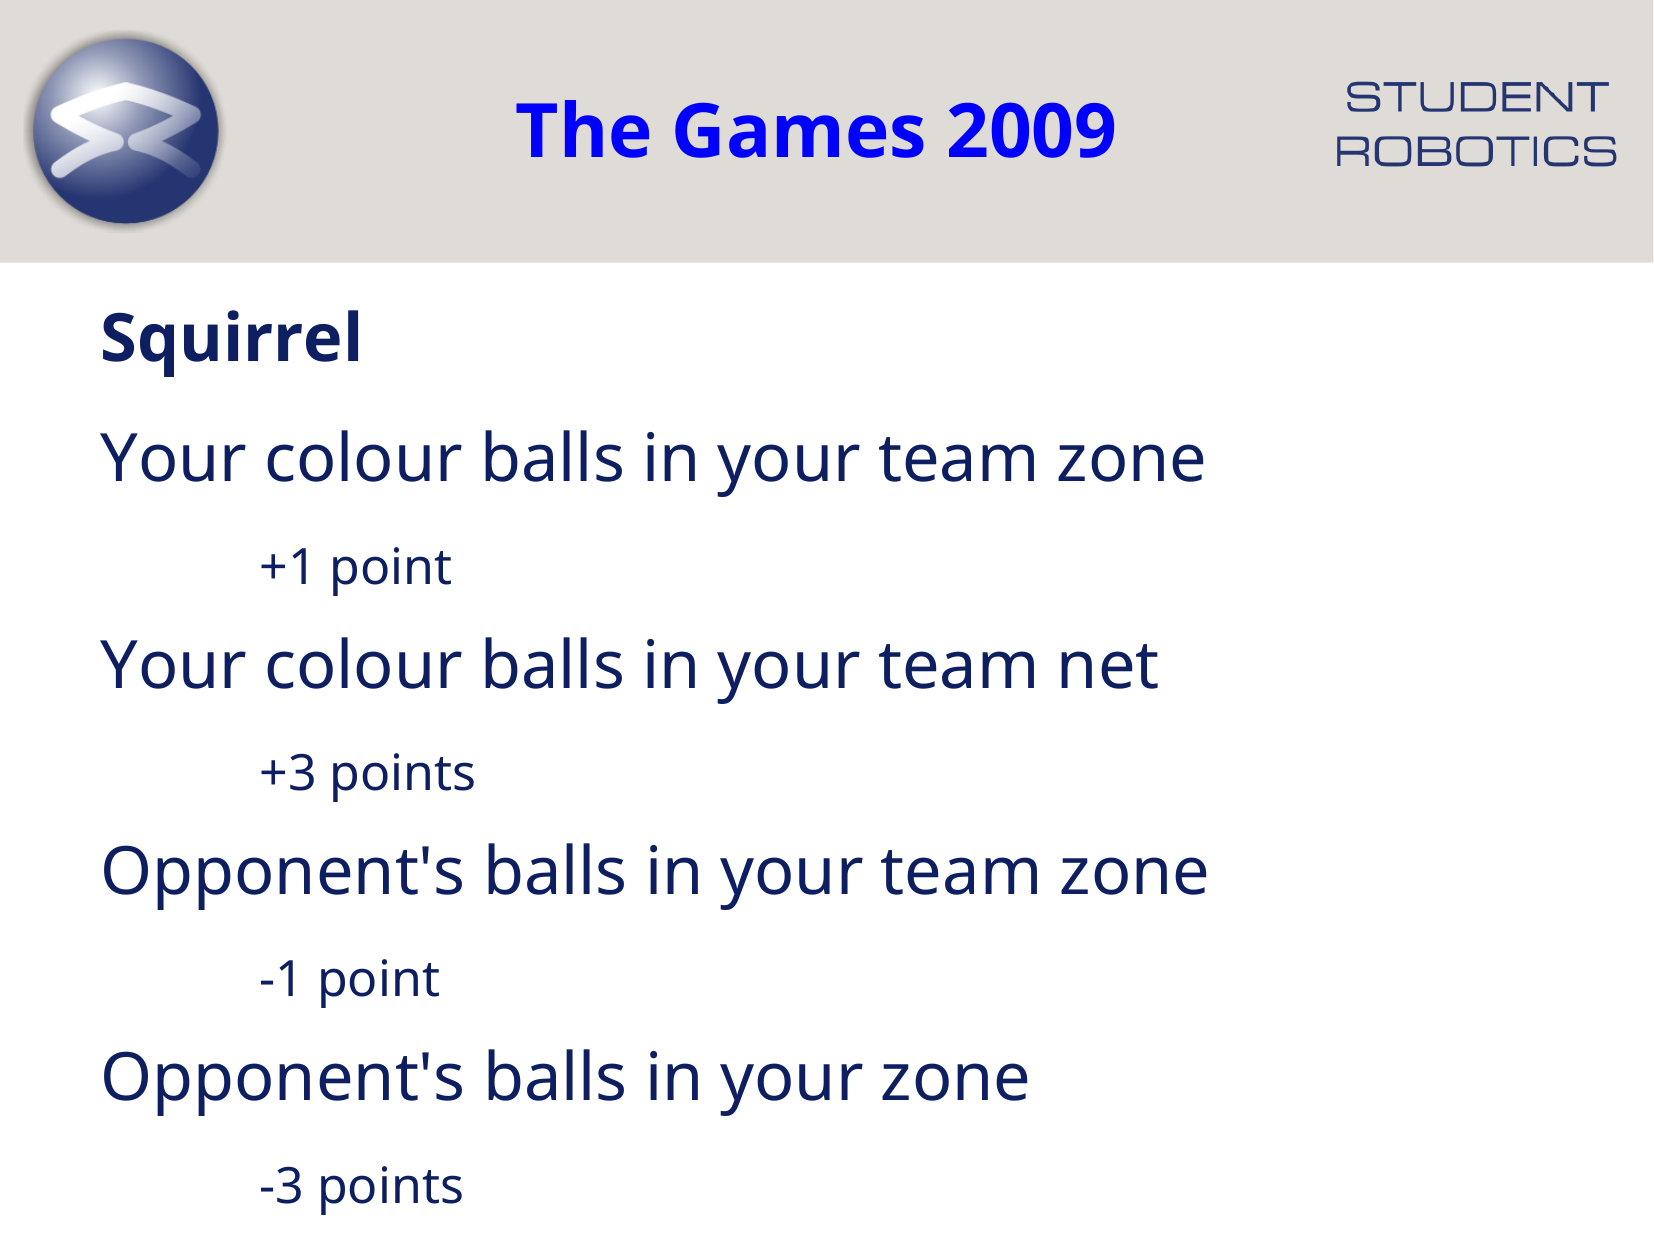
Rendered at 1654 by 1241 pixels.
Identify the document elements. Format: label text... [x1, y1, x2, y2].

title The Games 2009 [82, 56, 1571, 250]
picture [9, 19, 245, 245]
list Squirrel Your colour balls in your team zone +1 point Your colour balls in your team net +3 points Opponent's balls in your team zone -1 point Opponent's balls in your zone -3 points [82, 290, 1571, 1113]
picture [1571, 68, 1633, 174]
